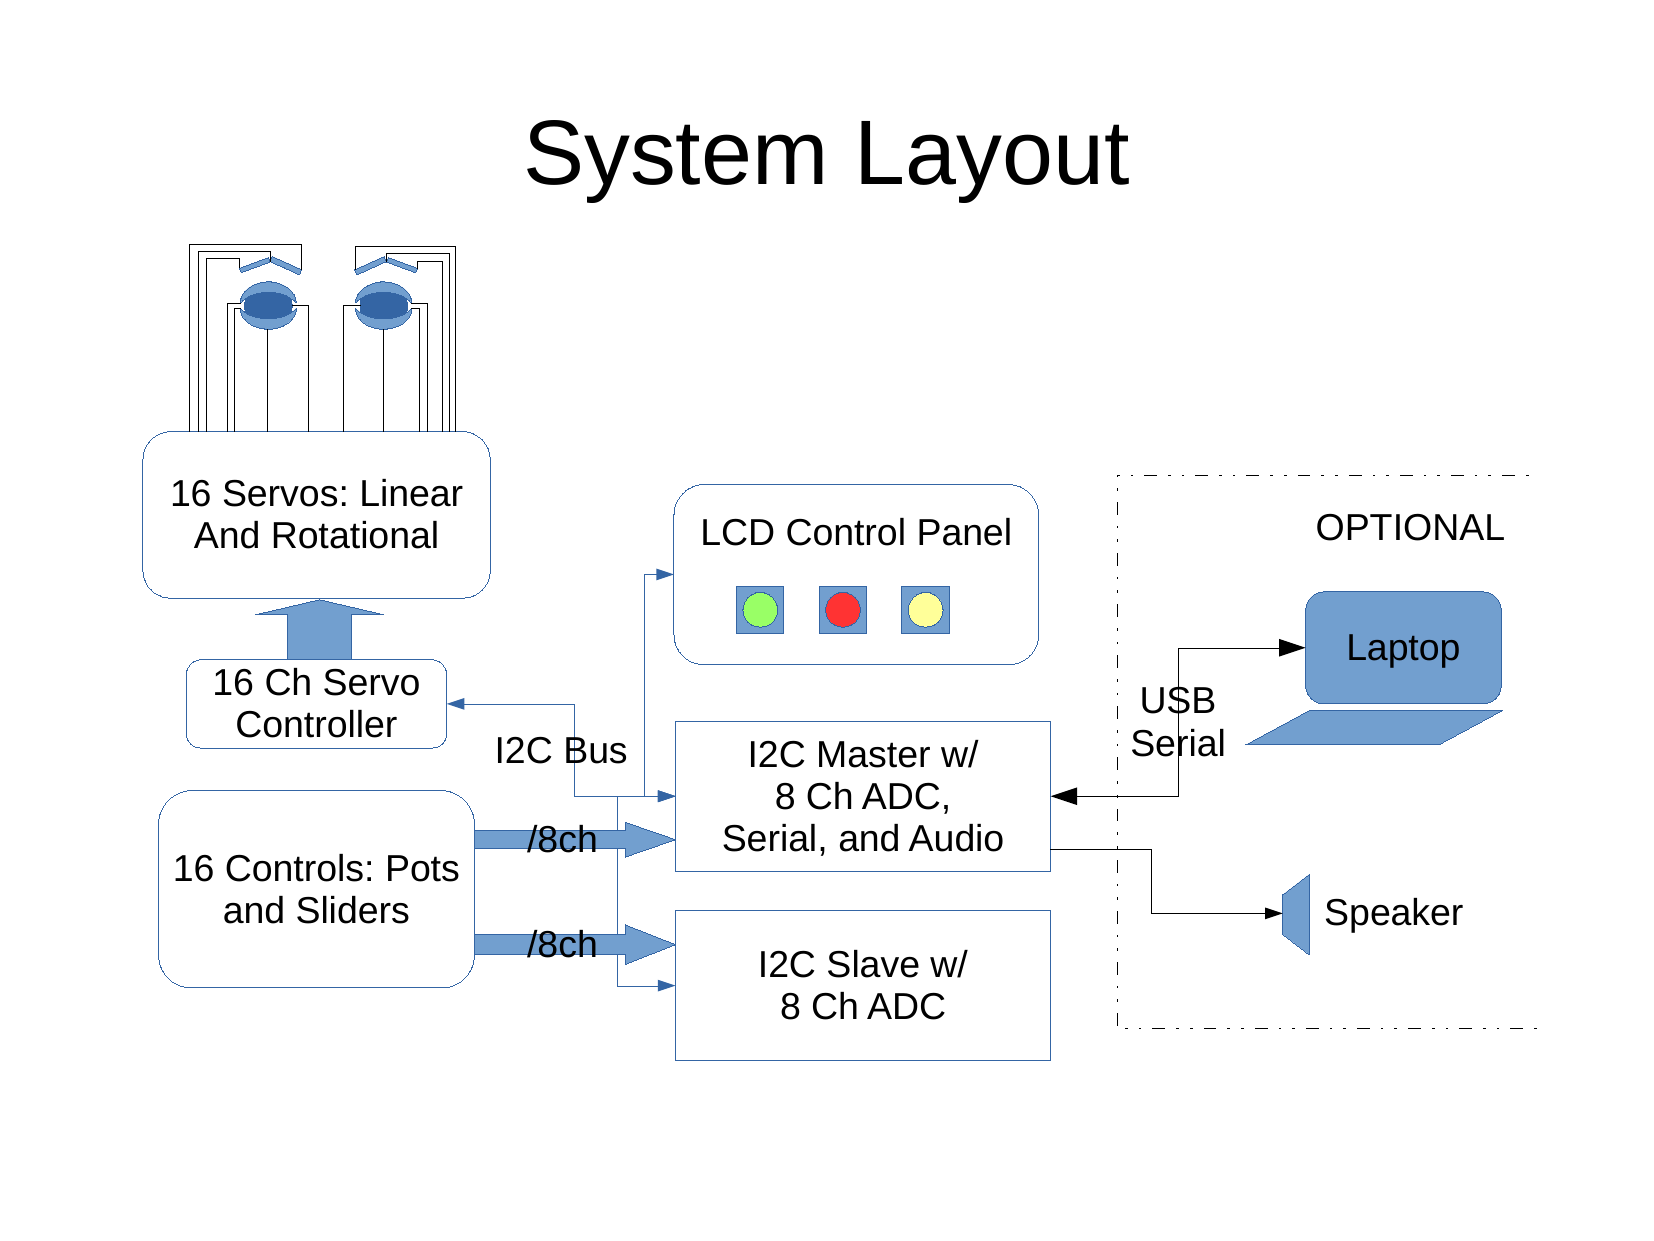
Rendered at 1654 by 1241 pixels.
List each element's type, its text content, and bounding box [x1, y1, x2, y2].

text_box Speaker [1309, 883, 1479, 941]
text_box /8ch [583, 939, 592, 955]
text_box /8ch [474, 830, 533, 849]
title System Layout [356, 247, 455, 257]
text_box /8ch [531, 934, 544, 955]
text_box [1282, 874, 1310, 955]
text_box OPTIONAL [1300, 498, 1521, 556]
text_box /8ch [551, 830, 580, 849]
text_box [354, 256, 418, 275]
title System Layout [190, 245, 301, 257]
text_box Laptop [1305, 591, 1502, 704]
text_box LCD Control Panel [673, 484, 1039, 665]
text_box I2C Master w/ 8 Ch ADC, Serial, and Audio [675, 721, 1051, 872]
text_box /8ch [583, 822, 676, 858]
text_box 16 Ch Servo Controller [186, 659, 447, 749]
text_box I2C Slave w/ 8 Ch ADC [675, 910, 1051, 1061]
text_box /8ch [551, 934, 580, 955]
text_box [736, 586, 784, 634]
text_box /8ch [583, 924, 676, 965]
text_box [240, 281, 297, 330]
text_box [901, 586, 950, 634]
title System Layout [199, 252, 270, 257]
text_box [271, 256, 302, 275]
text_box /8ch [542, 840, 553, 849]
text_box 16 Servos: Linear And Rotational [142, 431, 491, 599]
text_box [1245, 710, 1503, 745]
text_box 16 Controls: Pots and Sliders [158, 790, 475, 988]
text_box [355, 281, 412, 330]
text_box /8ch [531, 830, 544, 849]
text_box /8ch [542, 945, 553, 955]
text_box /8ch [583, 834, 592, 849]
text_box [239, 257, 270, 273]
text_box /8ch [474, 934, 533, 955]
title System Layout [82, 49, 1571, 257]
text_box [819, 586, 867, 634]
text_box [255, 599, 384, 660]
